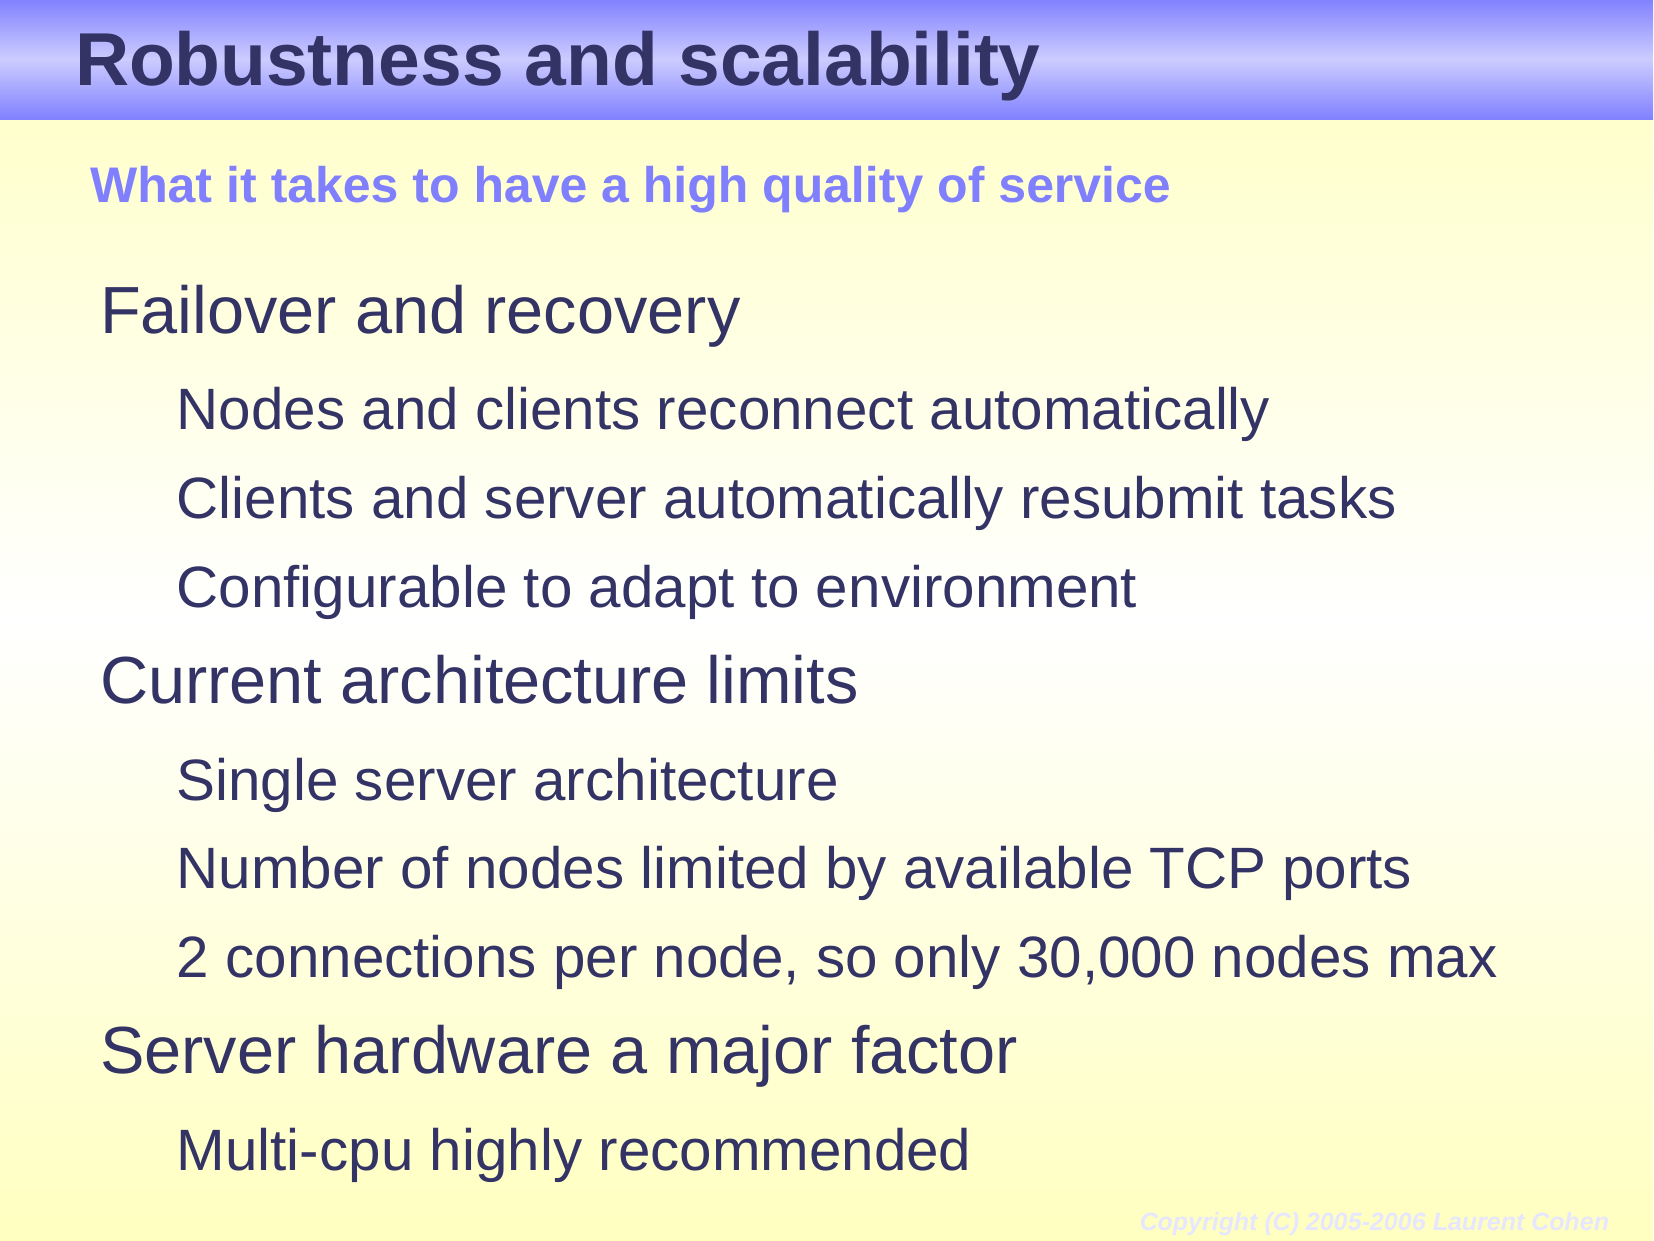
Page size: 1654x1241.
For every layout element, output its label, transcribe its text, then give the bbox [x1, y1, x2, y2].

list Failover and recovery Nodes and clients reconnect automatically Clients and server automatically resubmit tasks Configurable to adapt to environment Current architecture limits Single server architecture Number of nodes limited by available TCP ports 2 connections per node, so only 30,000 nodes max Server hardware a major factor Multi-cpu highly recommended [82, 273, 1571, 1182]
text_box What it takes to have a high quality of service [75, 149, 1576, 225]
title Robustness and scalability [0, 0, 1653, 120]
